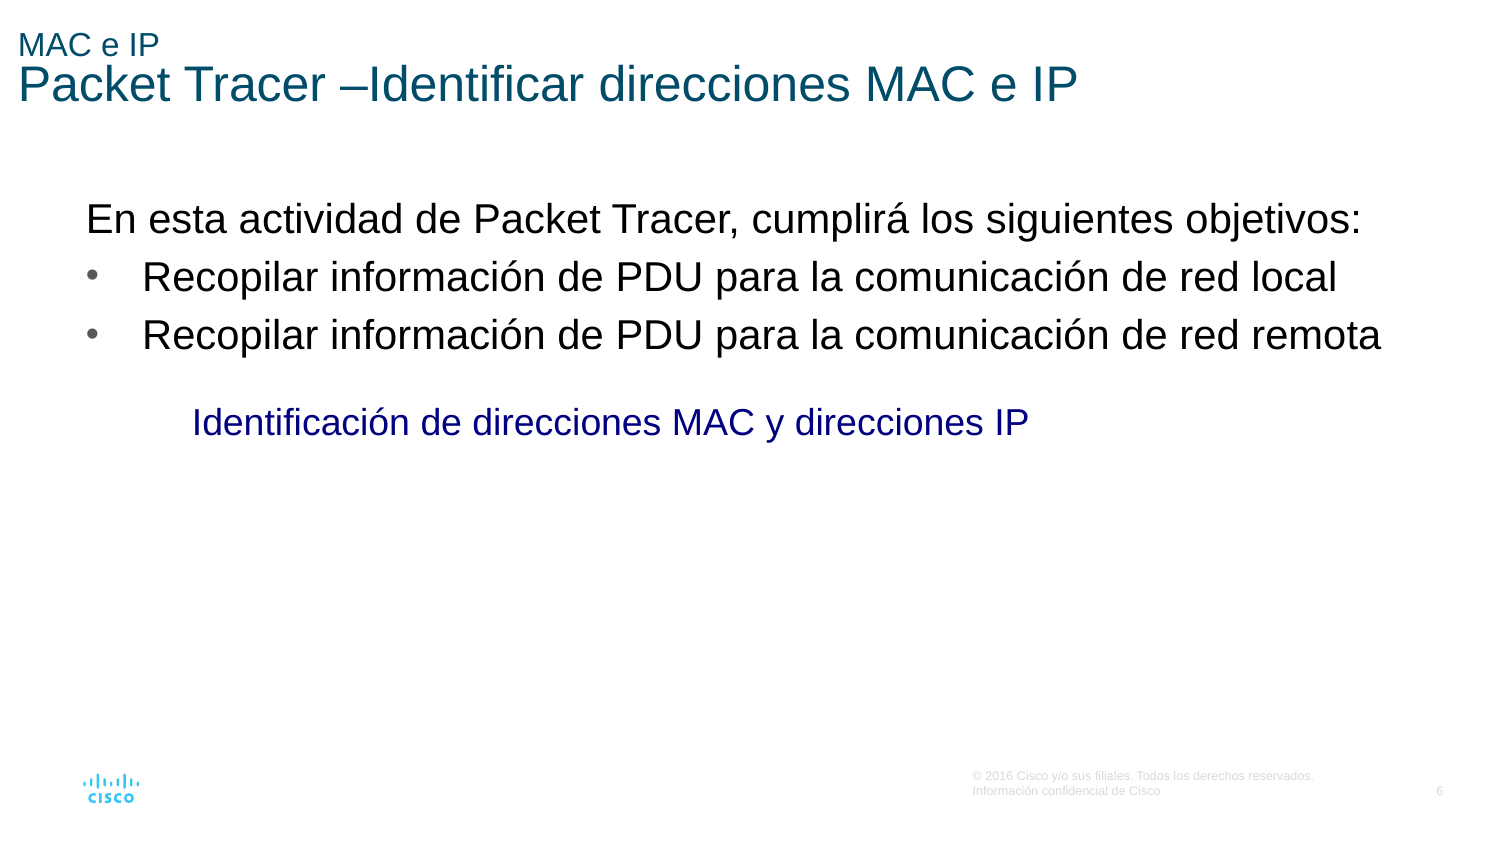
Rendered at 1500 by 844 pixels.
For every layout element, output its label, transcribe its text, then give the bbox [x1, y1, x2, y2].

title MAC e IP Packet Tracer –Identificar direcciones MAC e IP [2, 11, 1491, 132]
text_box Identificación de direcciones MAC y direcciones IP [177, 394, 1273, 470]
list En esta actividad de Packet Tracer, cumplirá los siguientes objetivos: Recopilar información de PDU para la comunicación de red local Recopilar información de PDU para la comunicación de red remota [70, 183, 1430, 689]
